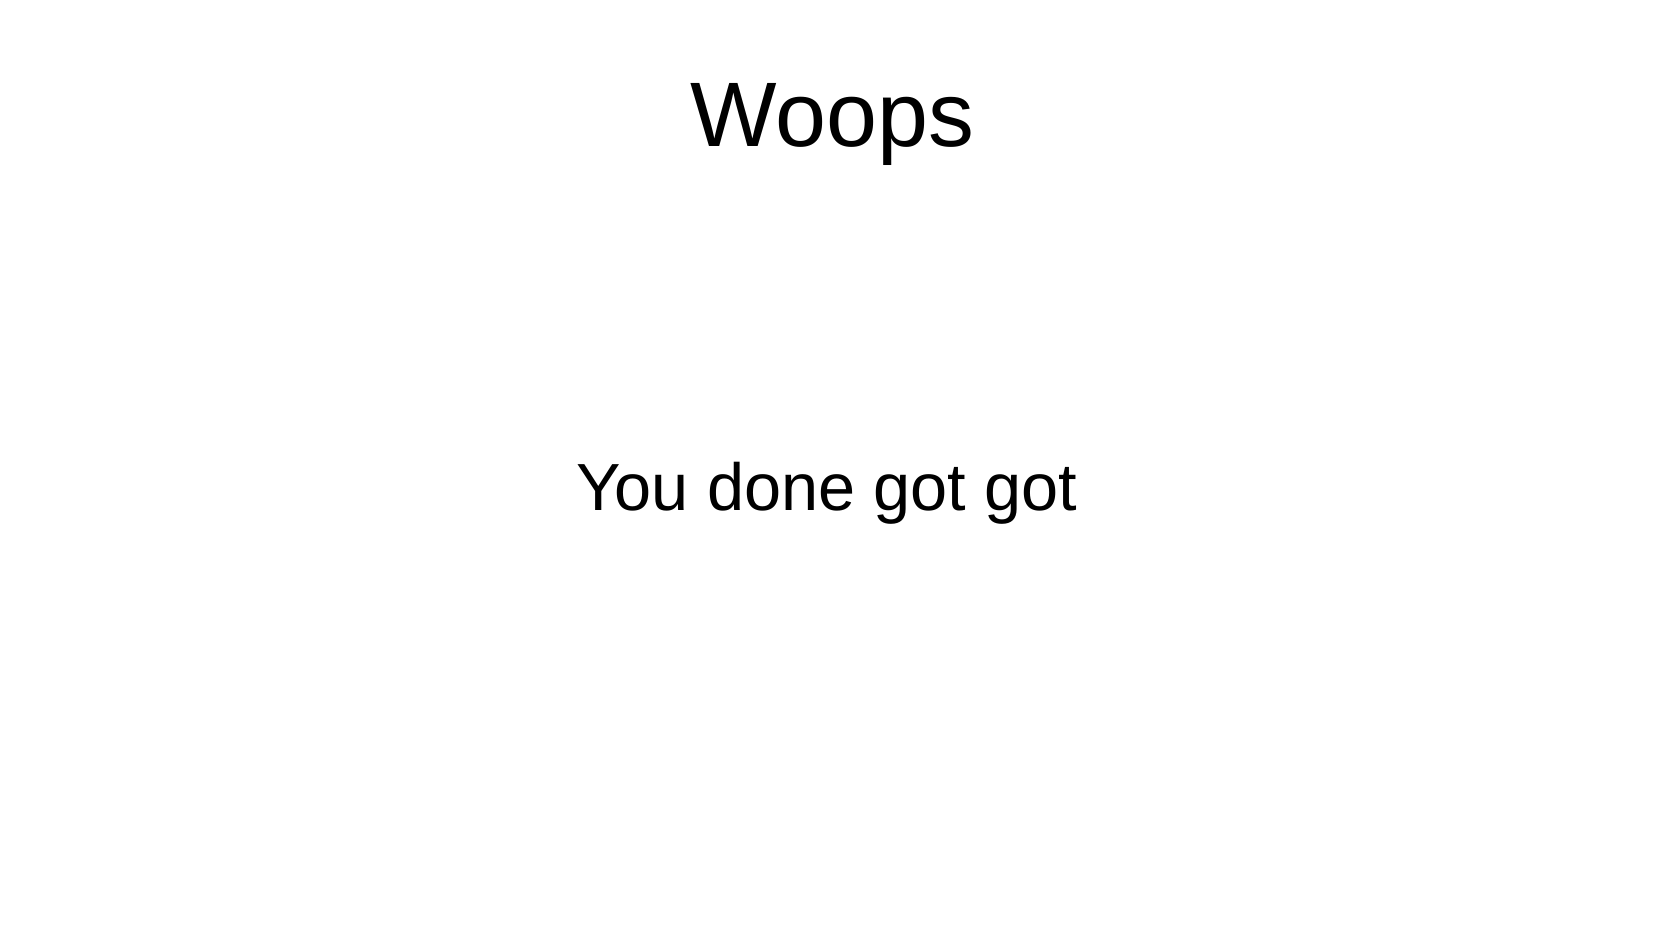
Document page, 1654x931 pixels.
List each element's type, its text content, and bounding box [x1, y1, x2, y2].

subtitle You done got got [82, 217, 1571, 758]
title Woops [88, 37, 1577, 193]
